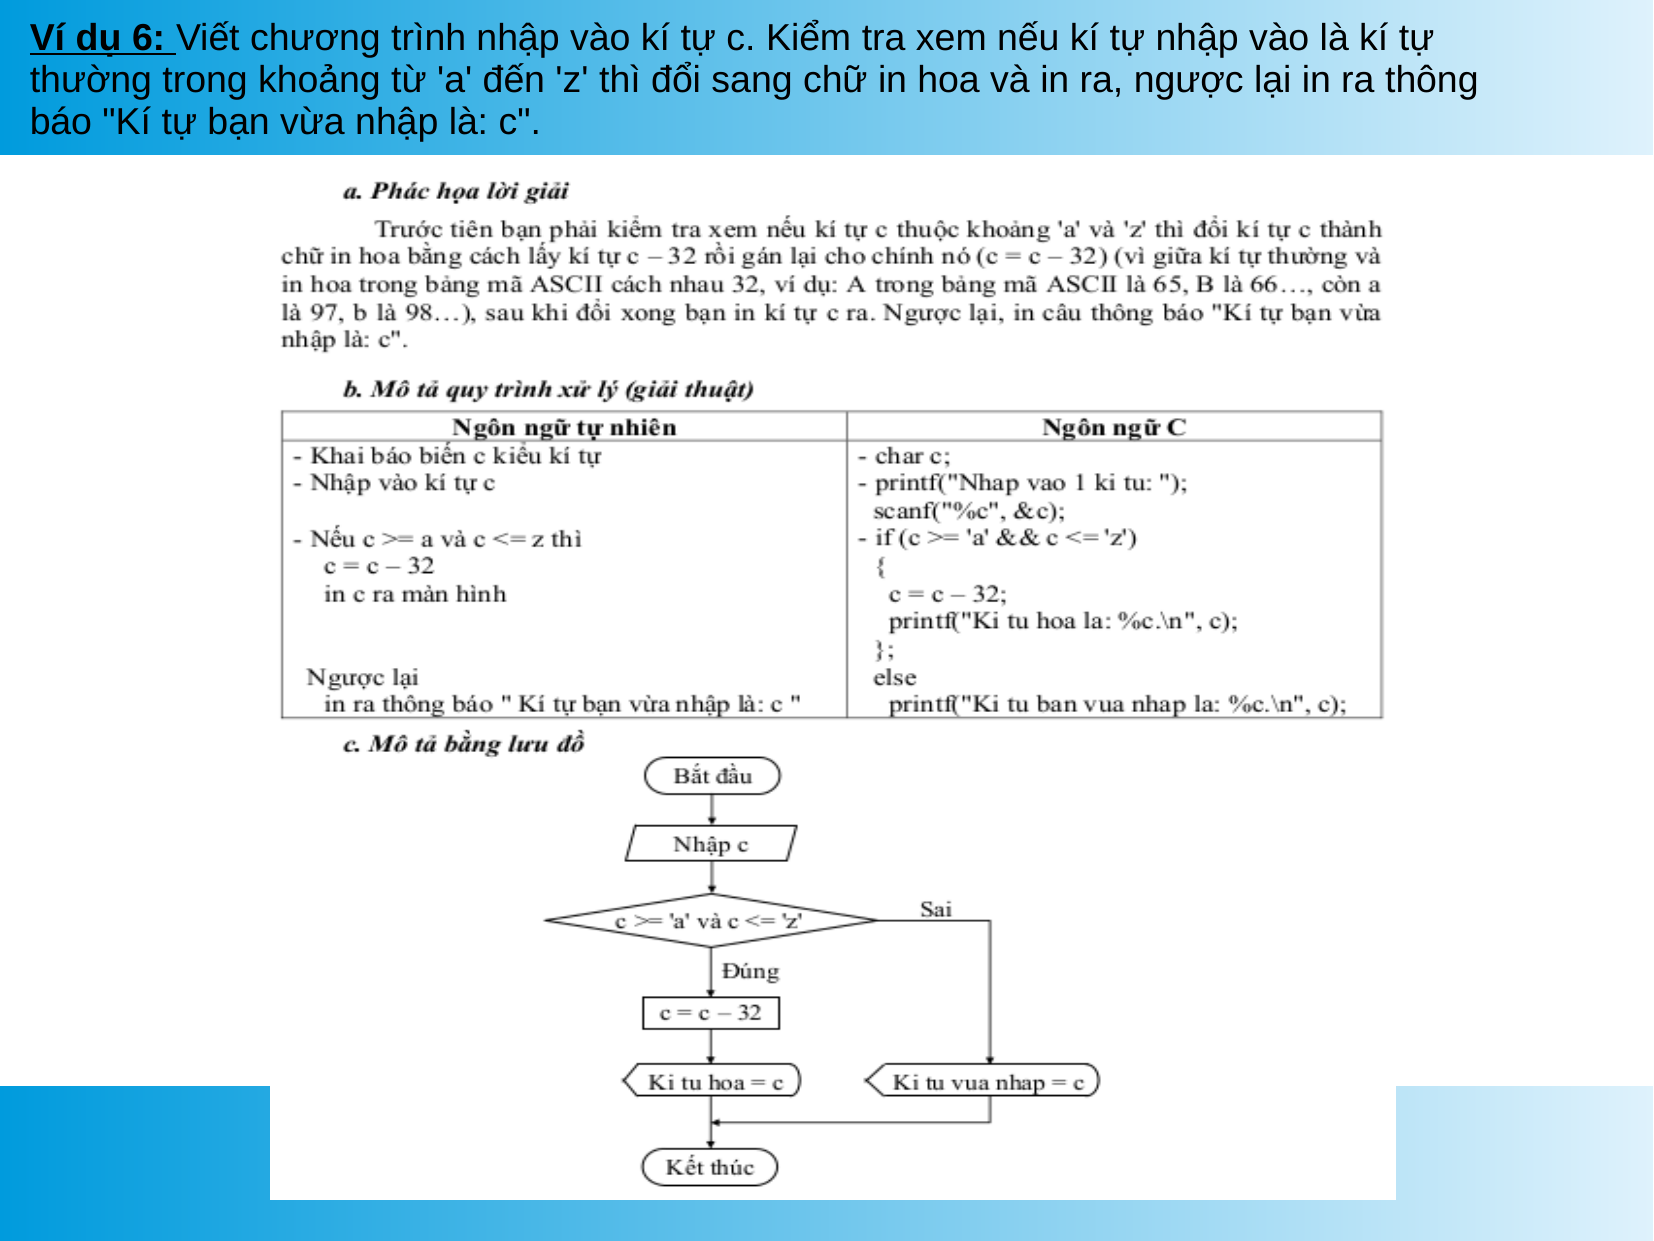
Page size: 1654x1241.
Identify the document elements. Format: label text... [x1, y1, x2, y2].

picture [270, 179, 1396, 1201]
text_box Ví dụ 6: Viết chương trình nhập vào kí tự c. Kiểm tra xem nếu kí tự nhập vào là kí tự thường trong khoảng từ 'a' đến 'z' thì đổi sang chữ in hoa và in ra, ngược lại in ra thông báo "Kí tự bạn vừa nhập là: c". [15, 9, 1561, 151]
